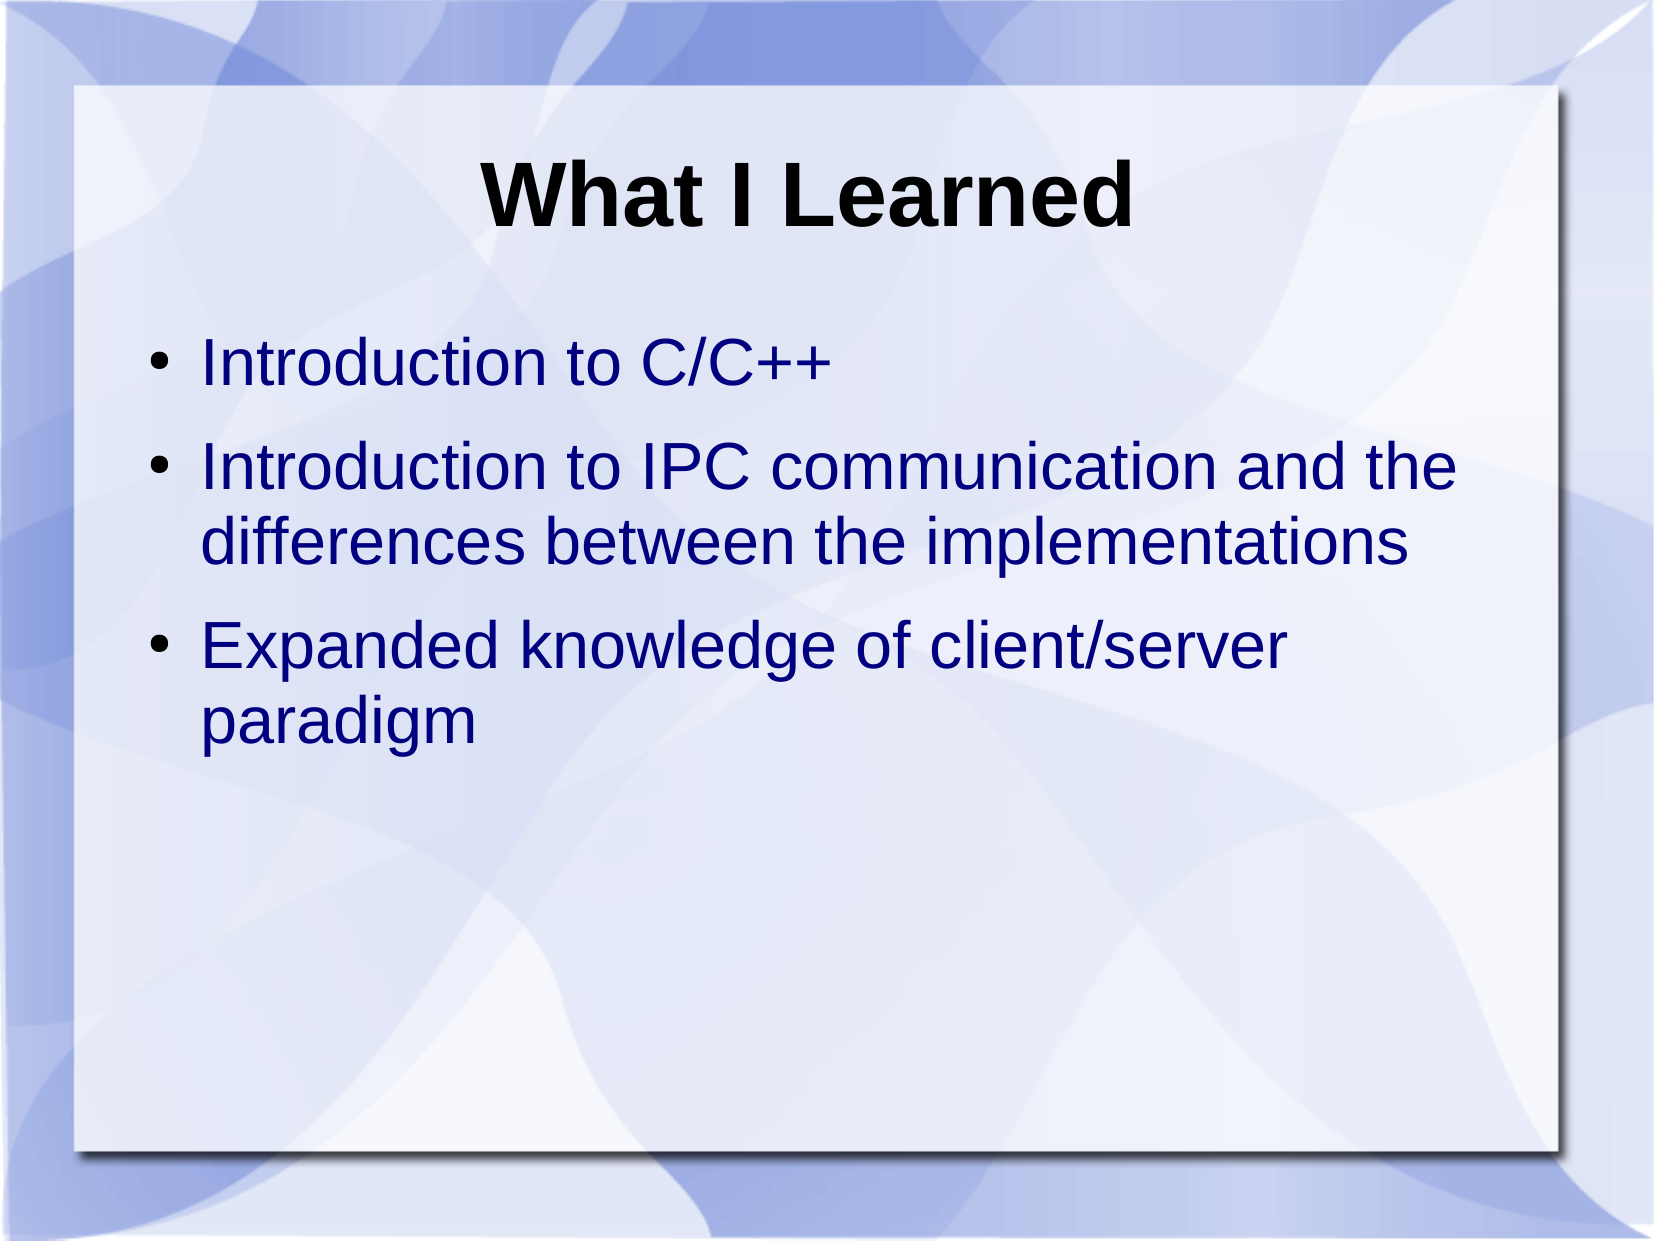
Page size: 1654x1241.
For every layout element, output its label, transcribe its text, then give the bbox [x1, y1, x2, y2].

title What I Learned [82, 98, 1536, 291]
picture [0, 0, 1654, 1241]
list Introduction to C/C++ Introduction to IPC communication and the differences between the implementations Expanded knowledge of client/server paradigm [129, 324, 1489, 1129]
